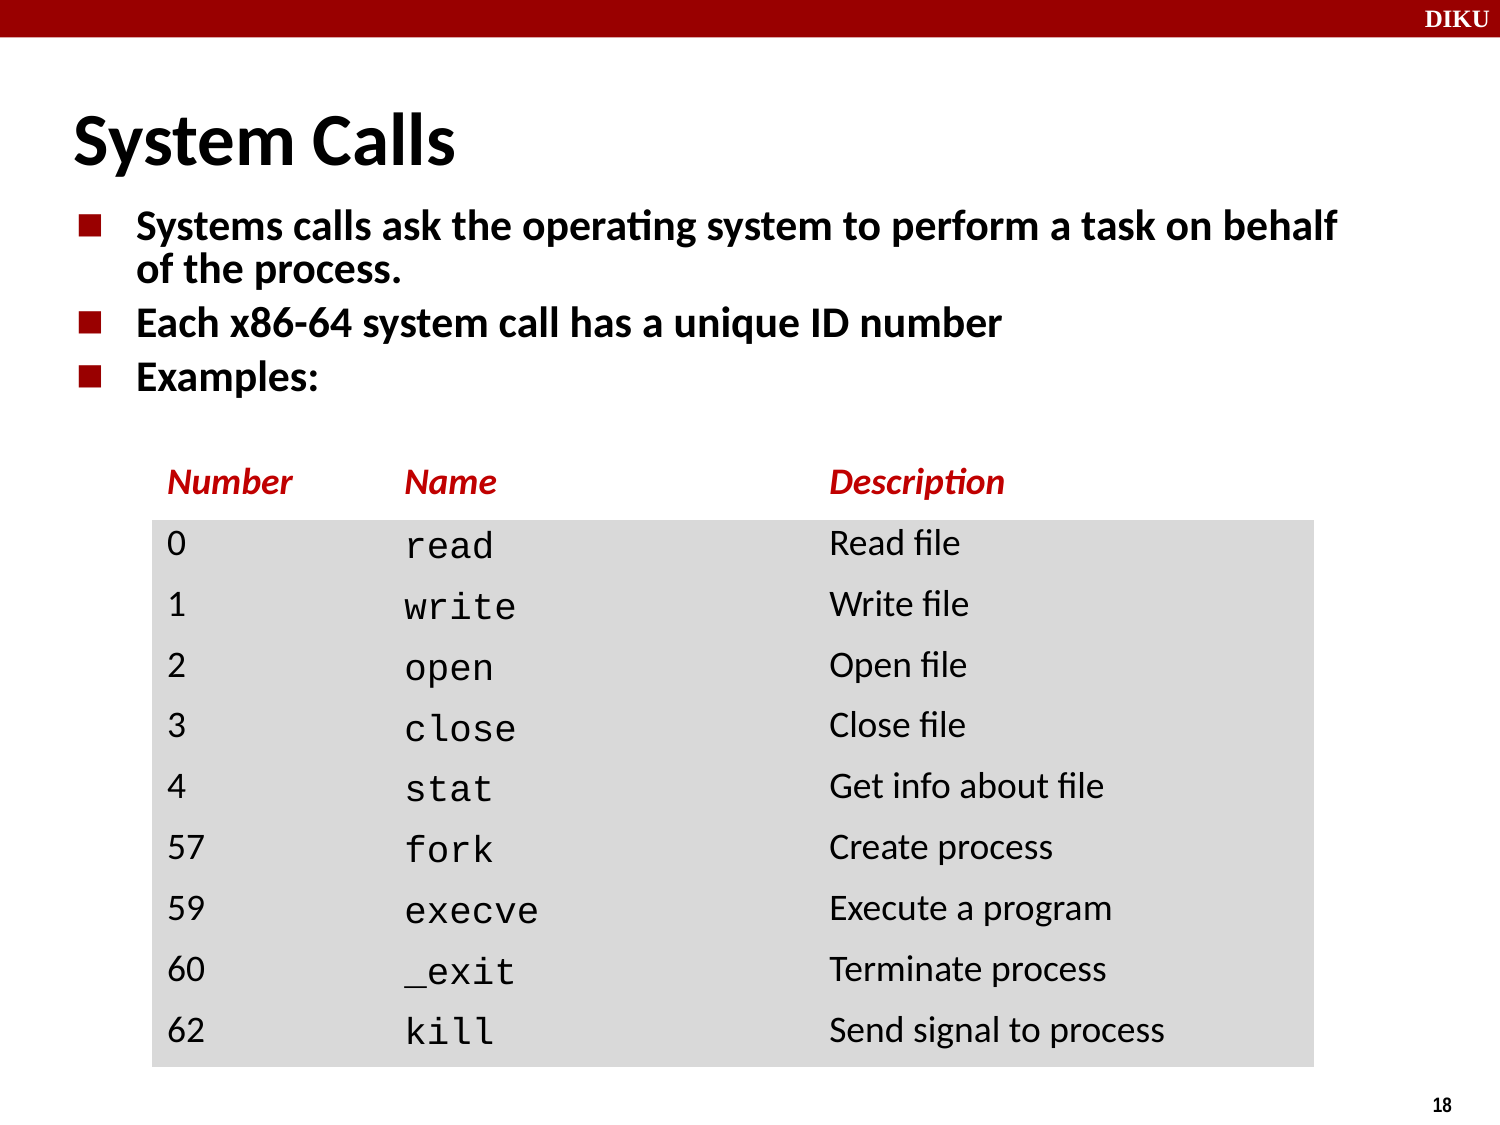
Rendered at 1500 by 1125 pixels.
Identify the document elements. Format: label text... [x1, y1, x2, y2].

title System Calls [58, 72, 1304, 198]
text_box Systems calls ask the operating system to perform a task on behalf of the process. Each x86-64 system call has a unique ID number Examples: [65, 200, 1361, 1075]
